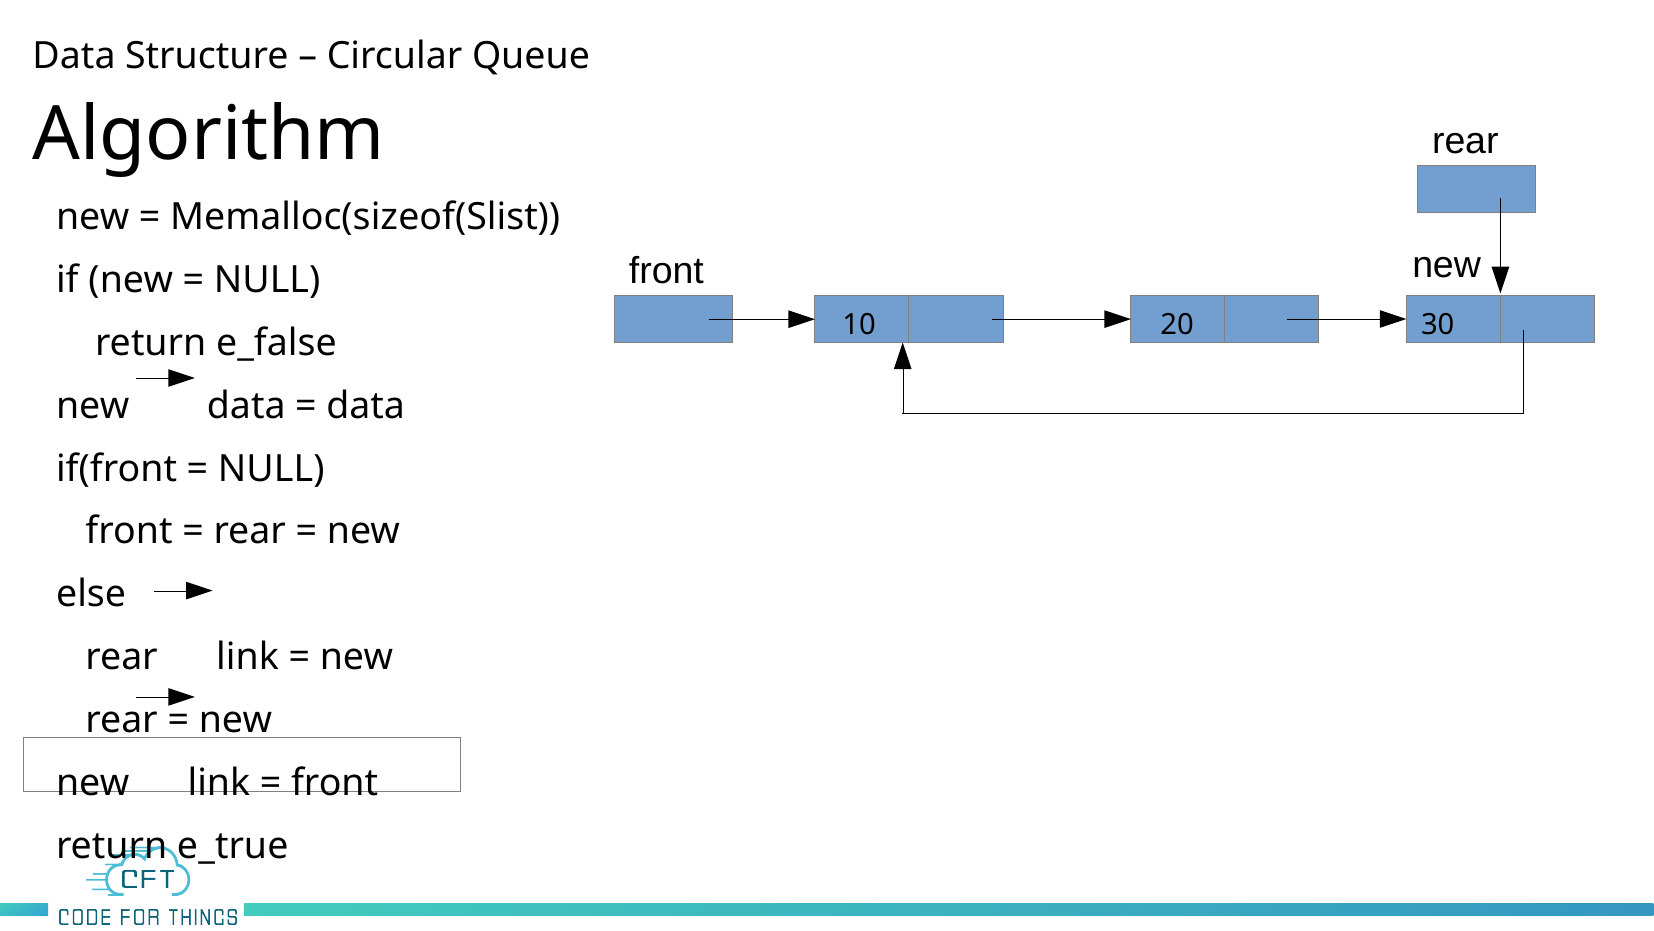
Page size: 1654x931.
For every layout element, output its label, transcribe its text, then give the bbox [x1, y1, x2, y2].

text_box [1228, 295, 1319, 343]
text_box rear [1417, 112, 1533, 170]
text_box 20 [1145, 295, 1228, 345]
text_box new [1397, 236, 1500, 294]
text_box [910, 295, 1004, 343]
picture [59, 851, 237, 925]
text_box new [1501, 236, 1507, 266]
text_box front [614, 242, 730, 300]
text_box new [1501, 277, 1507, 294]
text_box [1130, 295, 1145, 343]
text_box [814, 295, 827, 343]
text_box 30 [1406, 295, 1488, 345]
text_box new = Memalloc(sizeof(Slist)) if (new = NULL) return e_false new data = data if(front = NULL) front = rear = new else rear link = new rear = new new link = front return e_true [0, 182, 709, 851]
picture [111, 851, 121, 856]
text_box [1488, 295, 1595, 343]
title Data Structure – Circular Queue Algorithm [32, 11, 1524, 199]
text_box [1417, 165, 1536, 213]
text_box [614, 295, 733, 343]
text_box 10 [827, 295, 910, 345]
